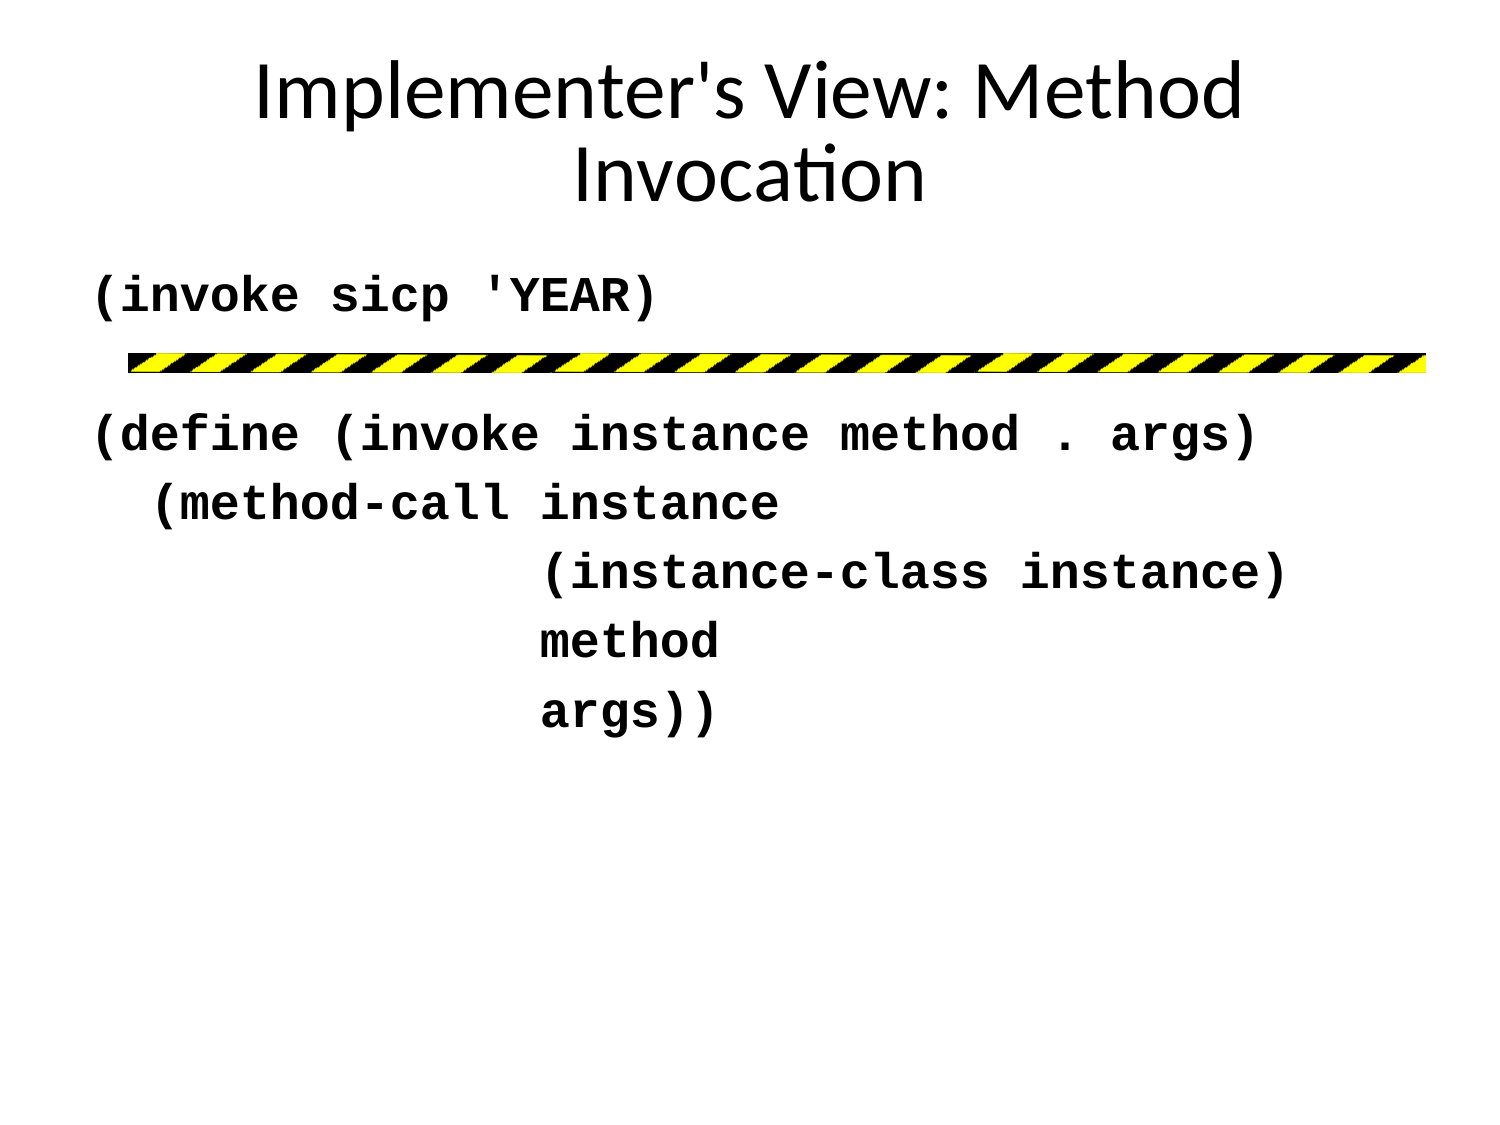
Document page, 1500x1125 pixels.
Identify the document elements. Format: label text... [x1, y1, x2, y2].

title Implementer's View: Method Invocation [75, 29, 1426, 249]
picture [128, 353, 1426, 373]
list (invoke sicp 'YEAR) (define (invoke instance method . args) (method-call instance (instance-class instance) method args)) [75, 262, 1426, 1006]
